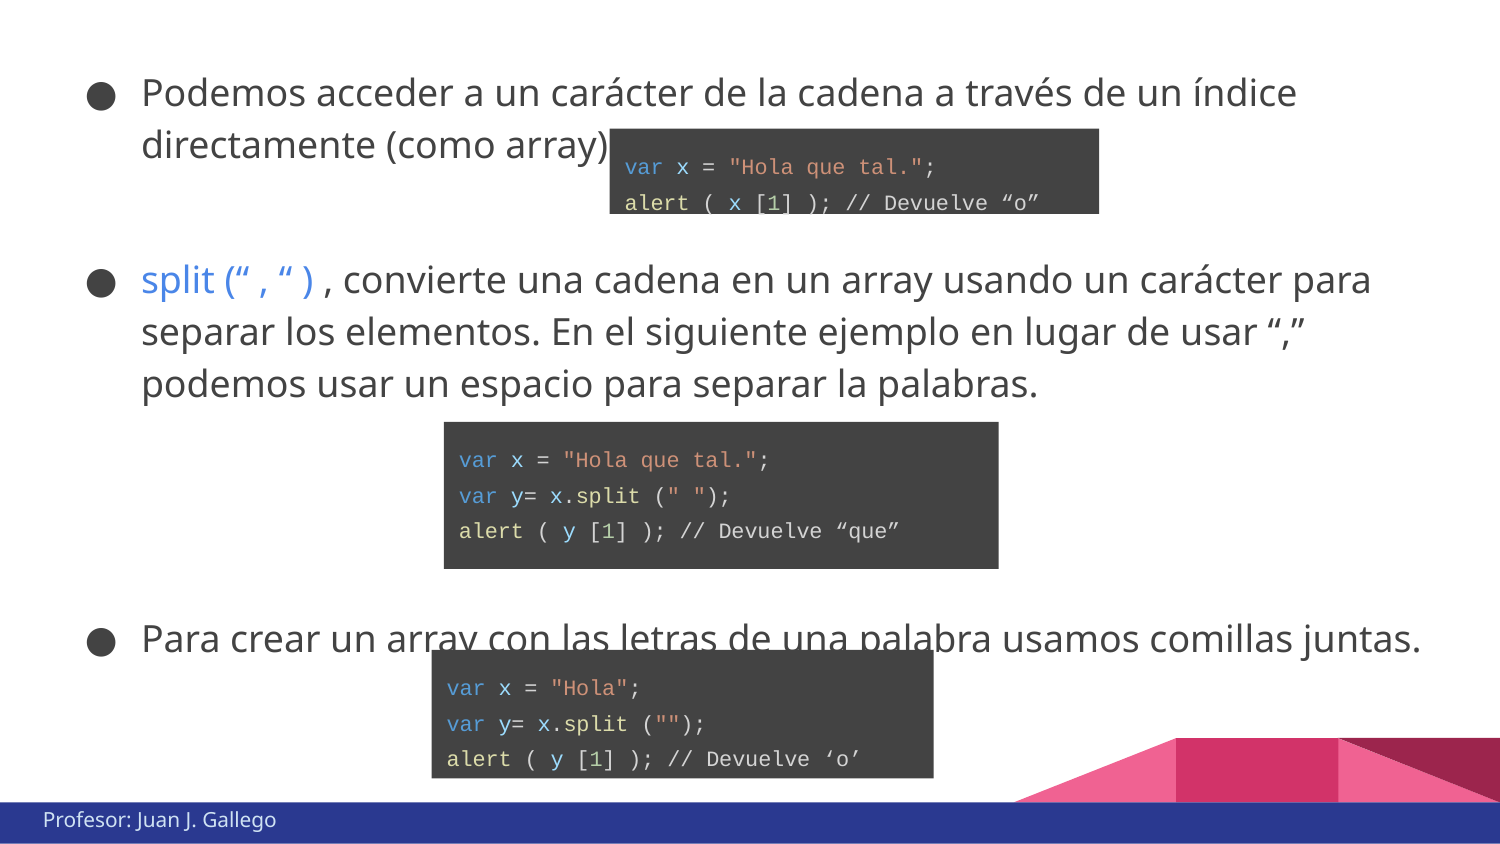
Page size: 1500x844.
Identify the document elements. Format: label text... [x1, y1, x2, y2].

text_box var x = "Hola que tal."; var y= x.split (" "); alert ( y [1] ); // Devuelve “que” [443, 421, 999, 569]
text_box var x = "Hola"; var y= x.split (""); alert ( y [1] ); // Devuelve ‘o’ [431, 649, 934, 779]
list Podemos acceder a un carácter de la cadena a través de un índice directamente (como array). split (“ , “ ) , convierte una cadena en un array usando un carácter para separar los elementos. En el siguiente ejemplo en lugar de usar “,” podemos usar un espacio para separar la palabras. Para crear un array con las letras de una palabra usamos comillas juntas. [51, 47, 1449, 750]
text_box var x = "Hola que tal."; alert ( x [1] ); // Devuelve “o” [609, 128, 1100, 214]
